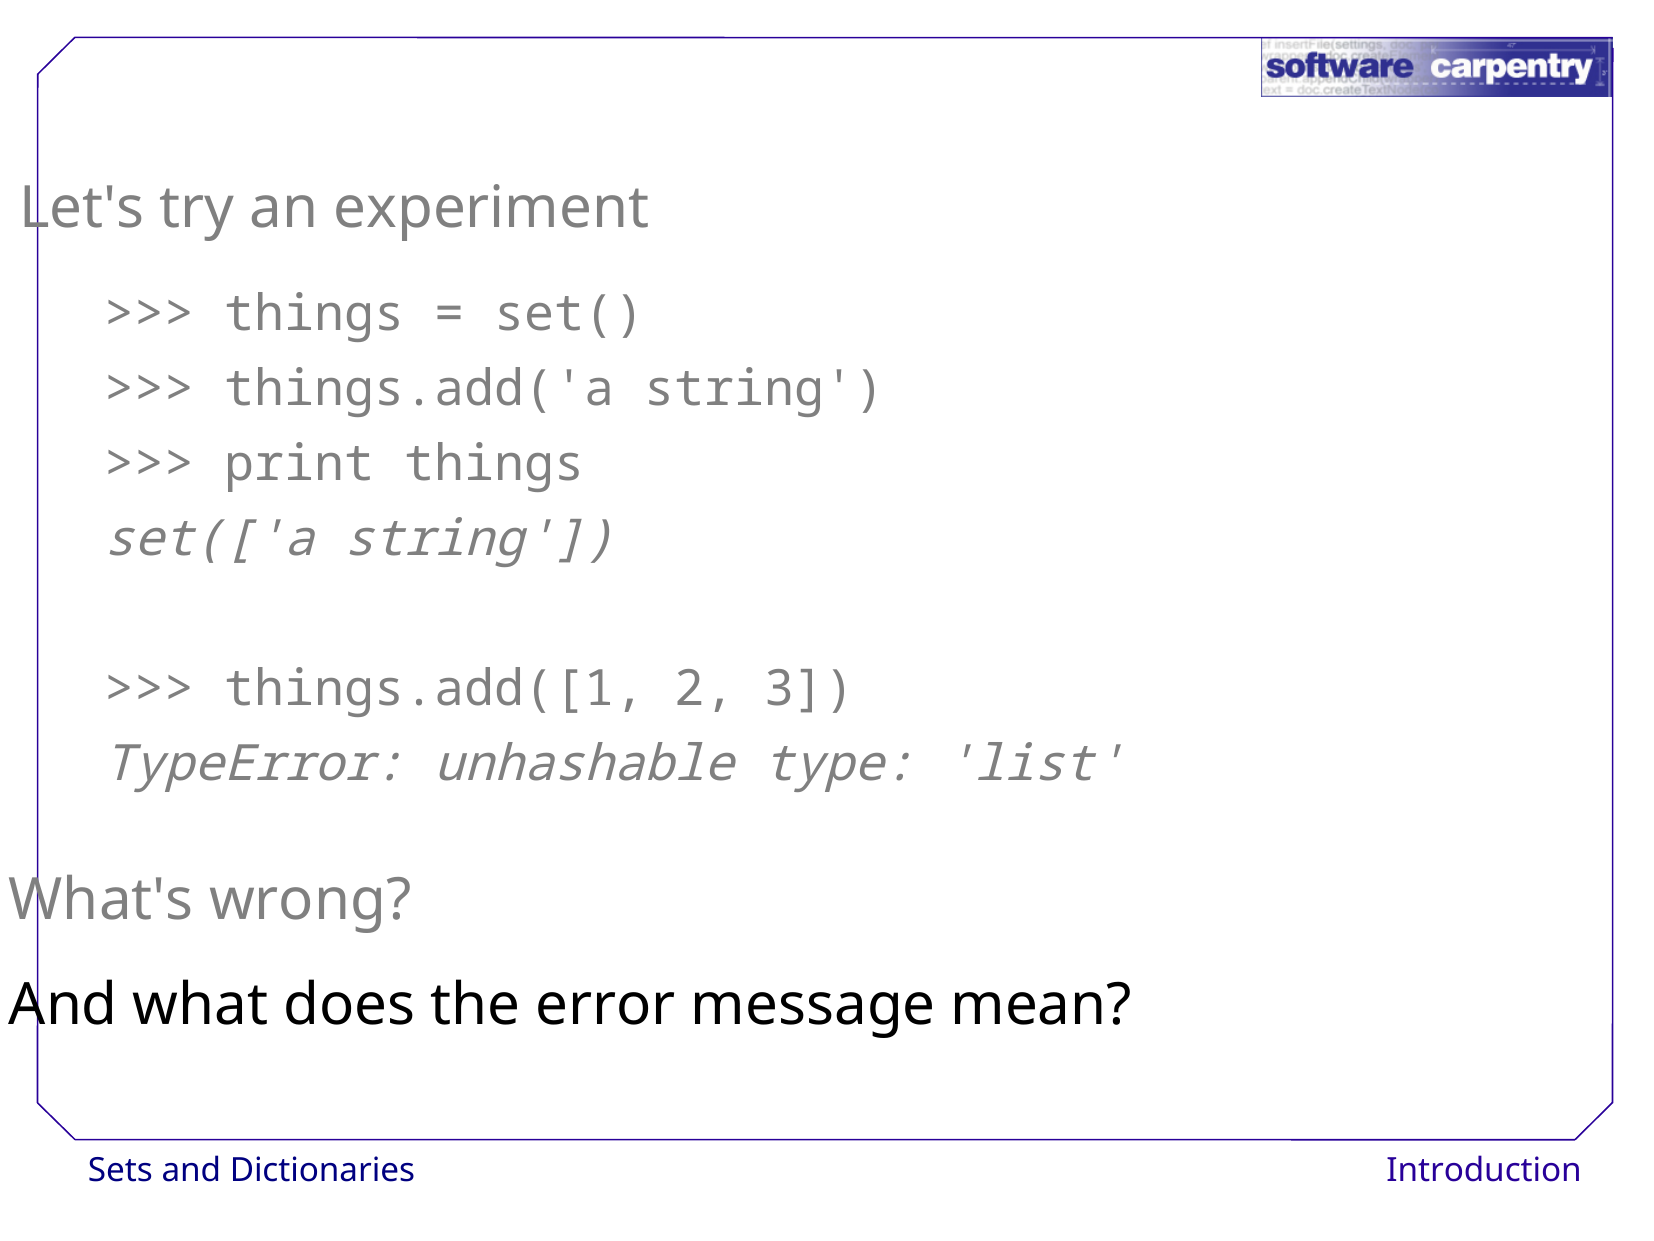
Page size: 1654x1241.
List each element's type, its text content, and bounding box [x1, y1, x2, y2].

text_box Let's try an experiment [4, 126, 815, 248]
text_box >>> things = set() >>> things.add('a string') >>> print things set(['a string']) >>> things.add([1, 2, 3]) TypeError: unhashable type: 'list' [89, 258, 1512, 885]
text_box What's wrong? And what does the error message mean? [0, 818, 1297, 1044]
picture [1261, 39, 1613, 97]
